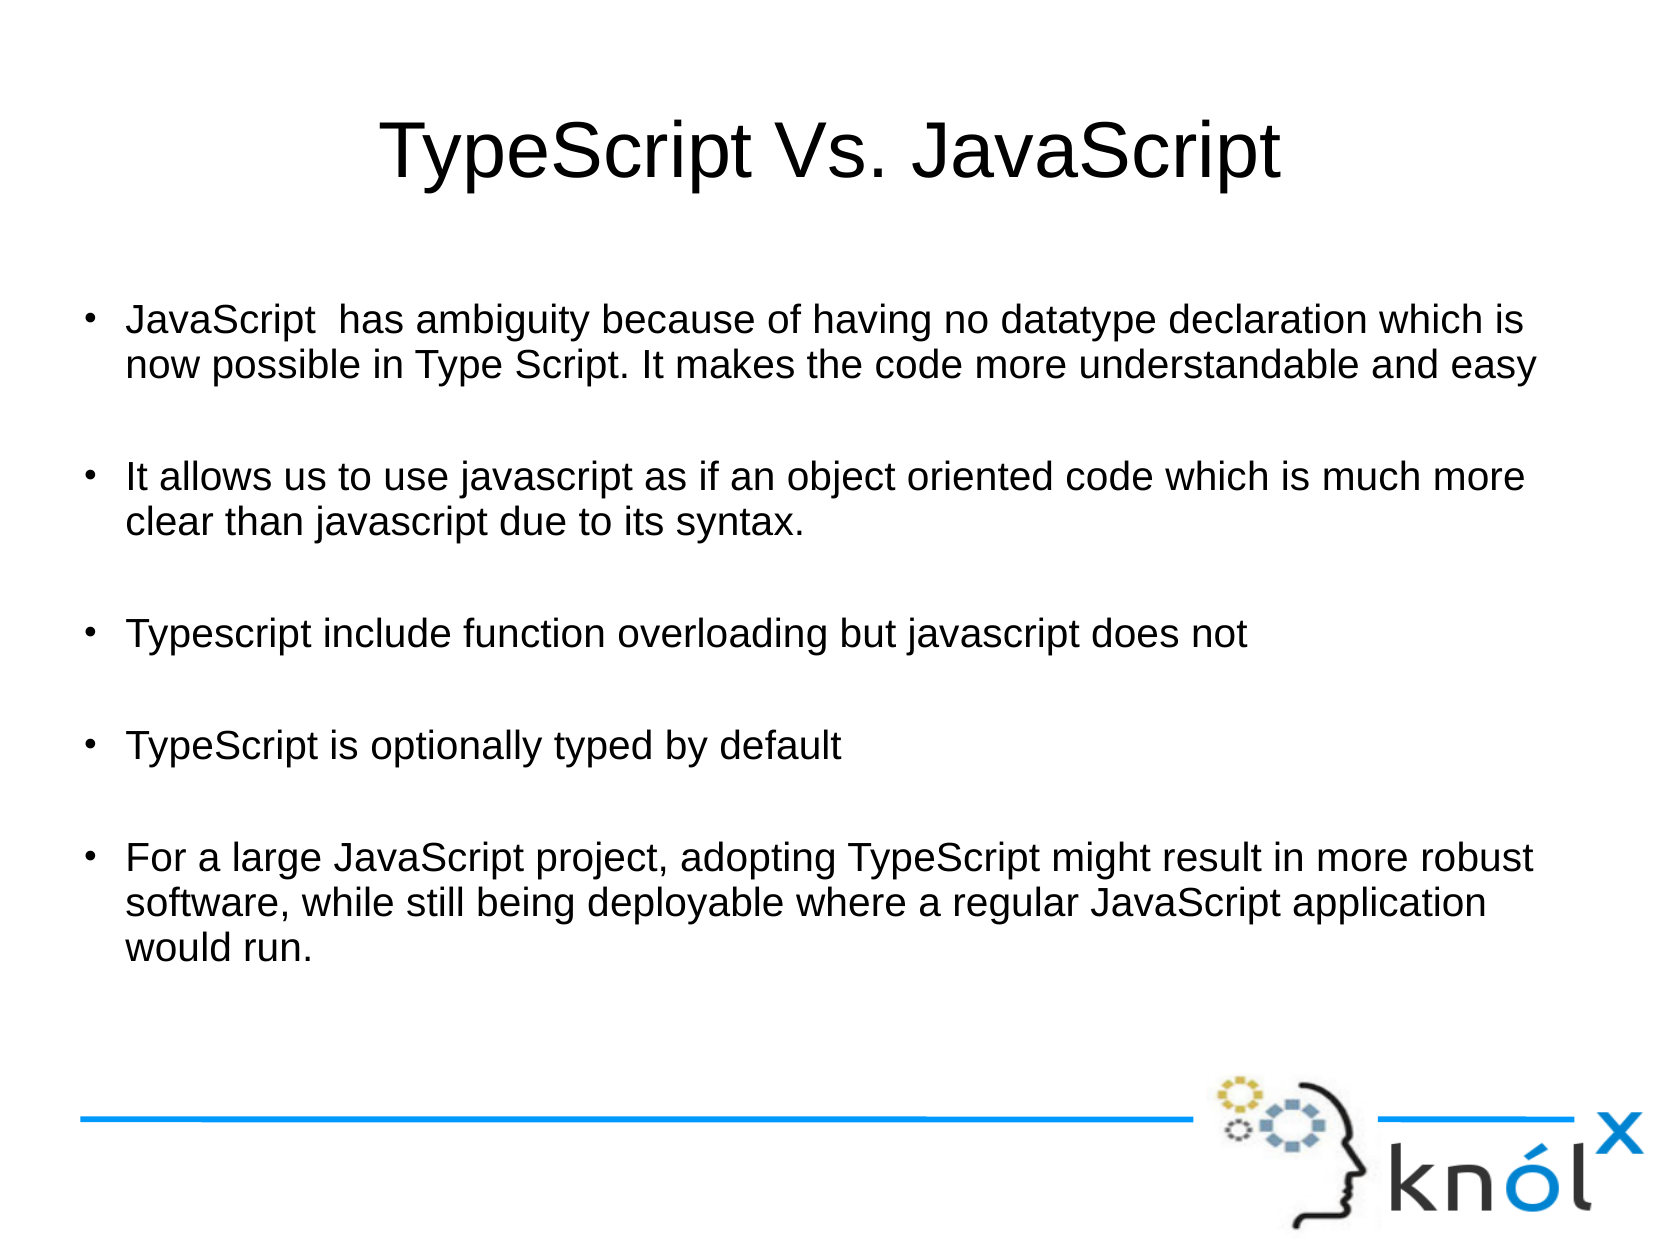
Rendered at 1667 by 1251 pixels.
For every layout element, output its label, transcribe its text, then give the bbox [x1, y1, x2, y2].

picture [1205, 1073, 1655, 1239]
list JavaScript has ambiguity because of having no datatype declaration which is now possible in Type Script. It makes the code more understandable and easy It allows us to use javascript as if an object oriented code which is much more clear than javascript due to its syntax. Typescript include function overloading but javascript does not TypeScript is optionally typed by default For a large JavaScript project, adopting TypeScript might result in more robust software, while still being deployable where a regular JavaScript application would run. [83, 292, 1544, 1012]
title TypeScript Vs. JavaScript [83, 49, 1578, 253]
